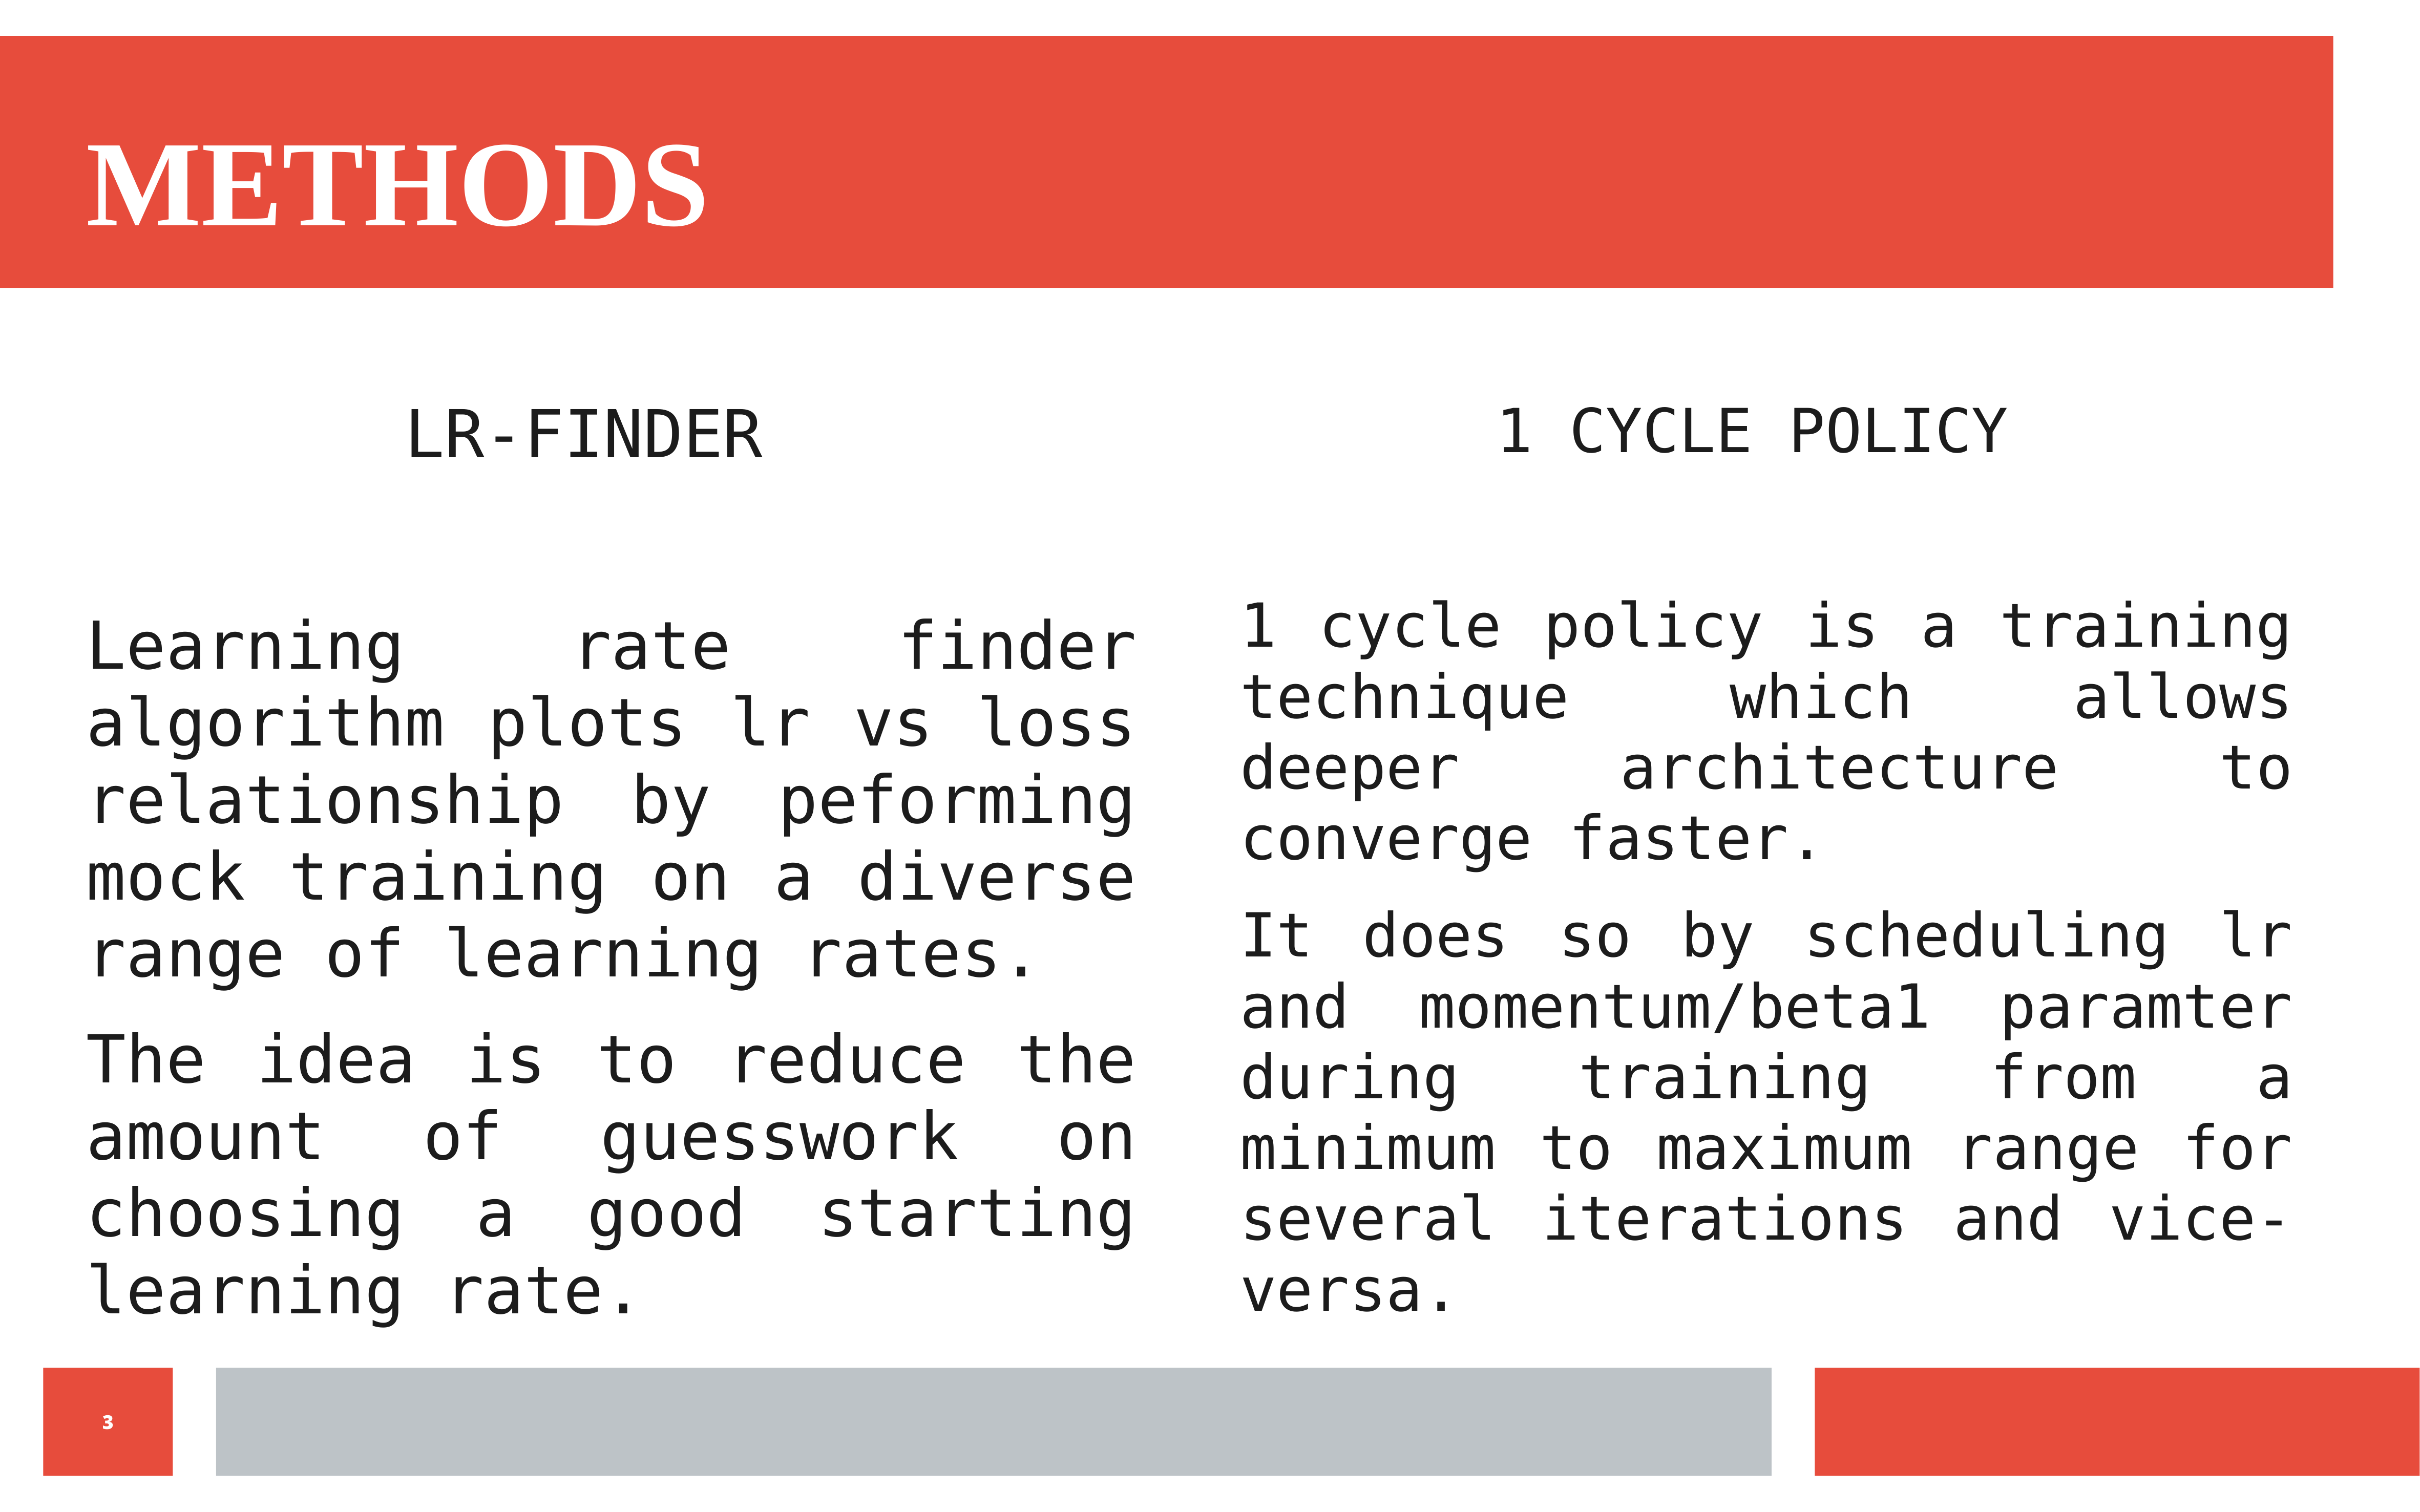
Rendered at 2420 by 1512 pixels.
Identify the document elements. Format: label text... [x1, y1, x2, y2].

list 1 CYCLE POLICY 1 cycle policy is a training technique which allows deeper architecture to converge faster. It does so by scheduling lr and momentum/beta1 paramter during training from a minimum to maximum range for several iterations and vice-versa. [1240, 396, 2294, 1332]
title METHODS [86, 72, 2333, 252]
list LR-FINDER Learning rate finder algorithm plots lr vs loss relationship by peforming mock training on a diverse range of learning rates. The idea is to reduce the amount of guesswork on choosing a good starting learning rate. [86, 396, 1138, 1332]
